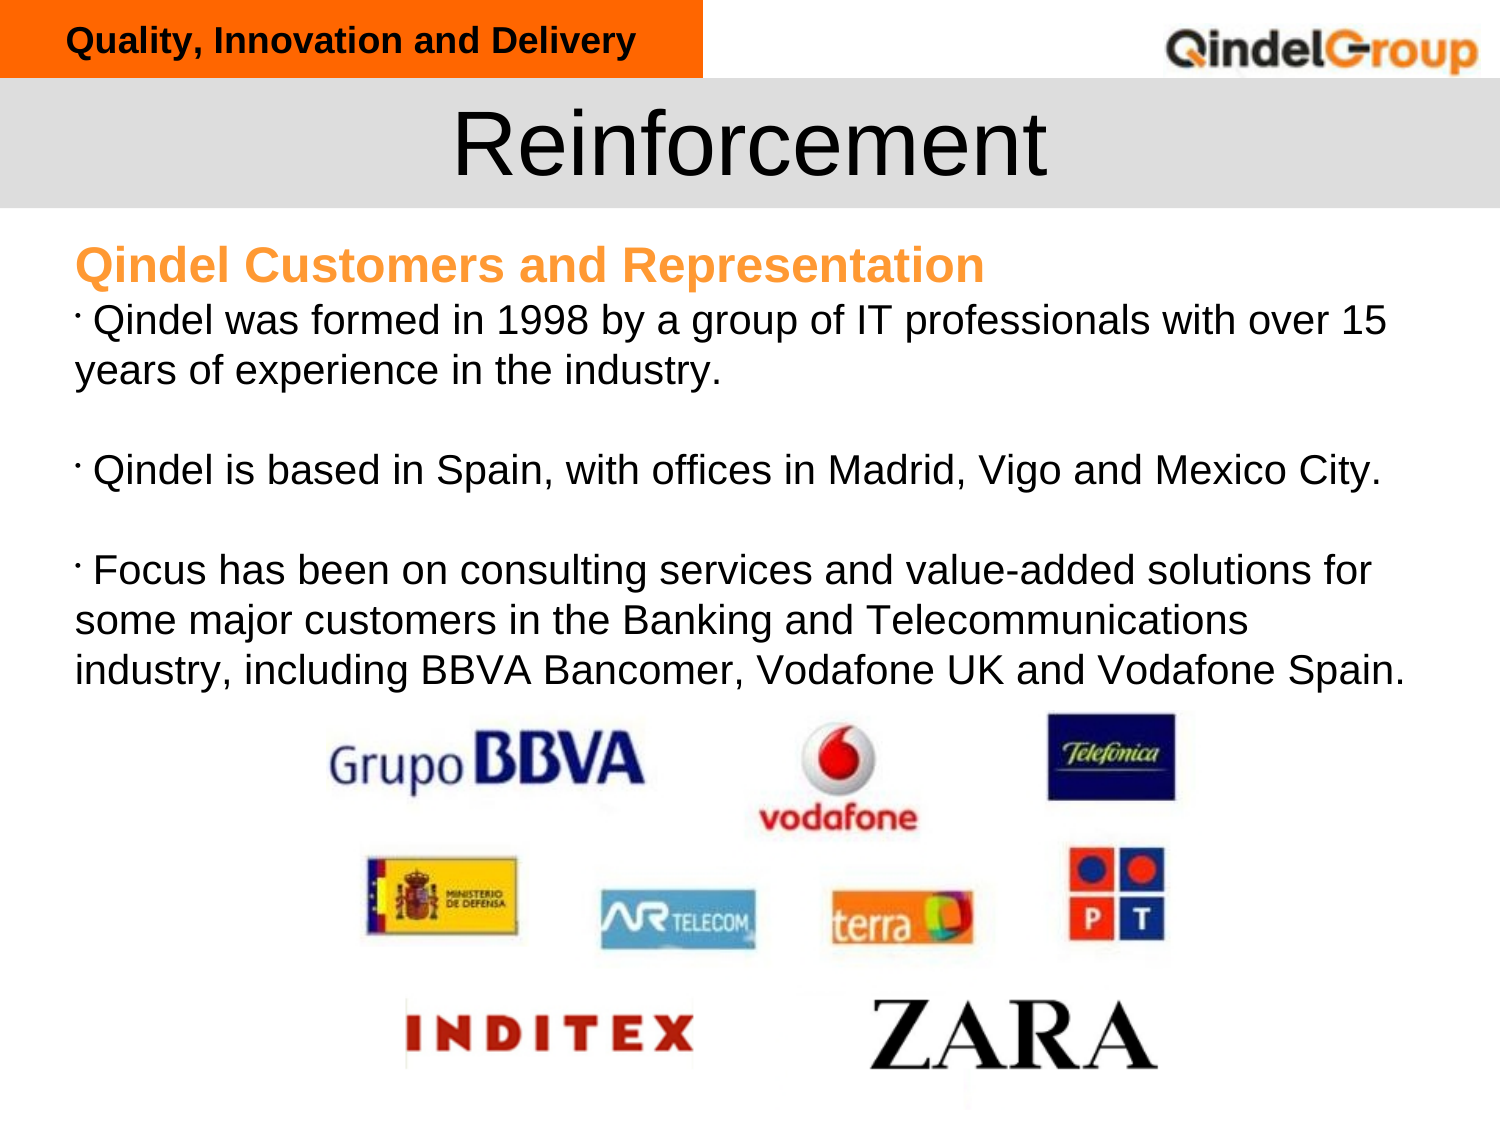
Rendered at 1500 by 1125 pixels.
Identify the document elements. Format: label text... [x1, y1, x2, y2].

title Reinforcement [75, 45, 1426, 224]
text_box Qindel Customers and Representation Qindel was formed in 1998 by a group of IT professionals with over 15 years of experience in the industry. Qindel is based in Spain, with offices in Madrid, Vigo and Mexico City. Focus has been on consulting services and value-added solutions for some major customers in the Banking and Telecommunications industry, including BBVA Bancomer, Vodafone UK and Vodafone Spain. [60, 224, 1426, 701]
picture [1163, 23, 1481, 78]
picture [326, 710, 1216, 1110]
